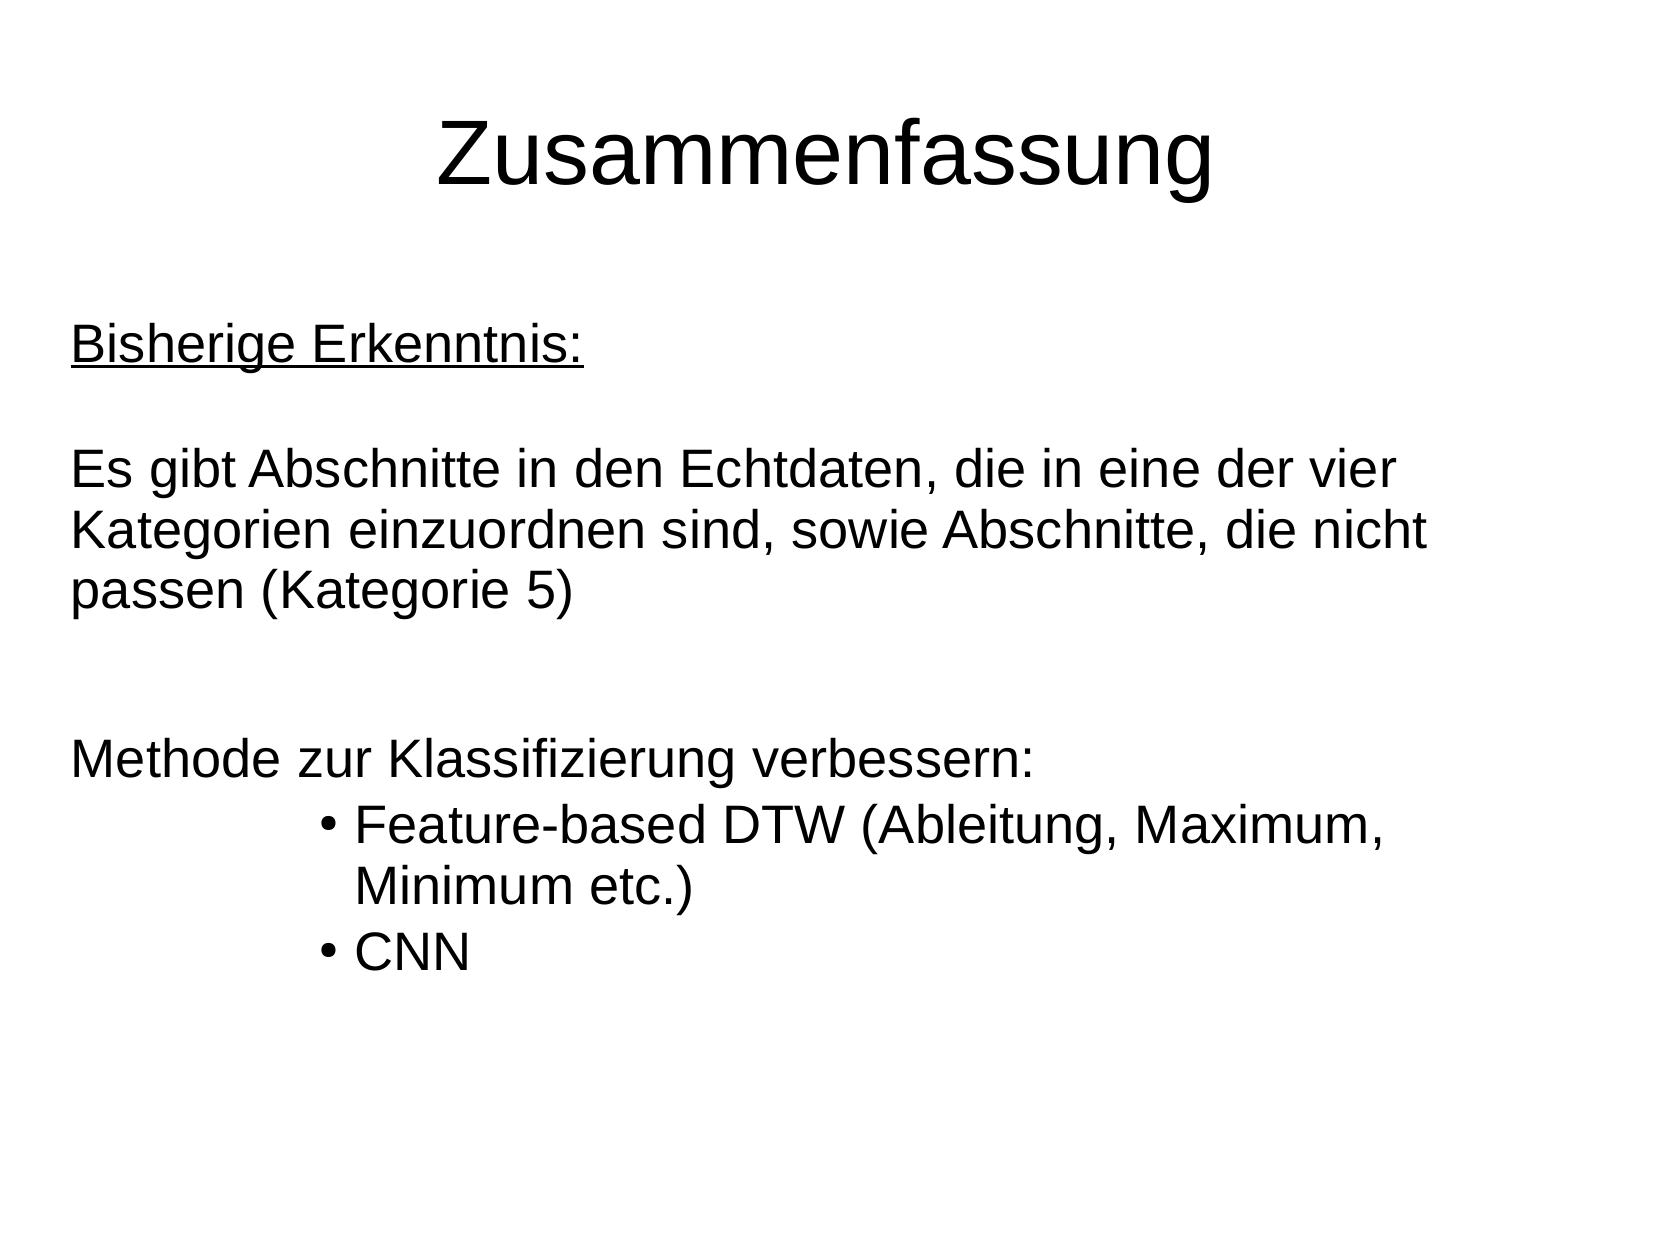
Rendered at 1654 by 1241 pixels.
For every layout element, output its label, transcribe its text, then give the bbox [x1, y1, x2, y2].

title Zusammenfassung [82, 49, 1571, 257]
subtitle Bisherige Erkenntnis: Es gibt Abschnitte in den Echtdaten, die in eine der vier Kategorien einzuordnen sind, sowie Abschnitte, die nicht passen (Kategorie 5) Methode zur Klassifizierung verbessern: Feature-based DTW (Ableitung, Maximum, Minimum etc.) CNN [70, 187, 1560, 1235]
